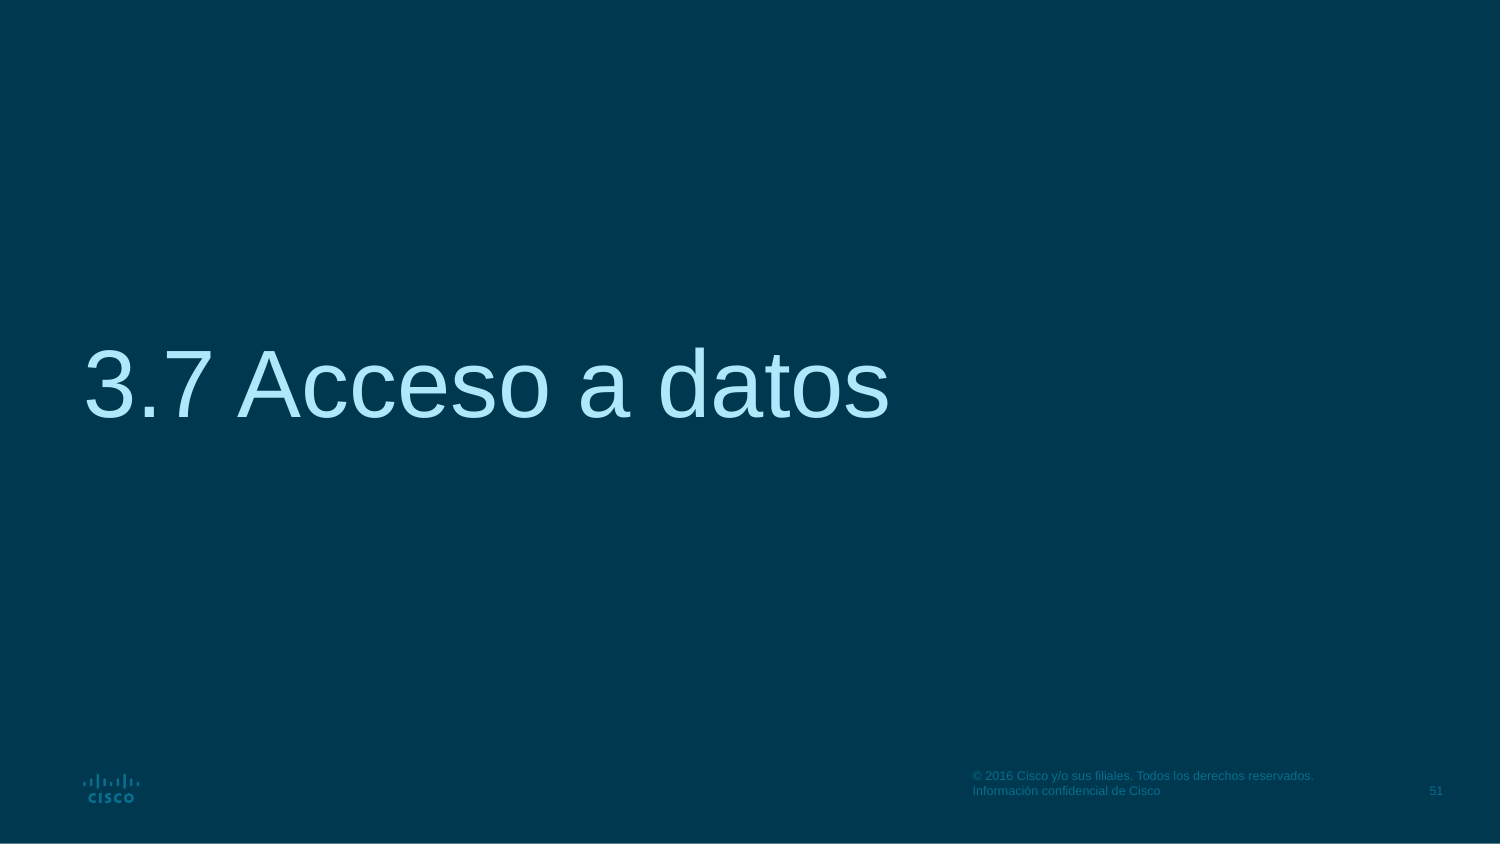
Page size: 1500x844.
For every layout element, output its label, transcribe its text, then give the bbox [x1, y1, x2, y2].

title 3.7 Acceso a datos [68, 150, 1419, 446]
